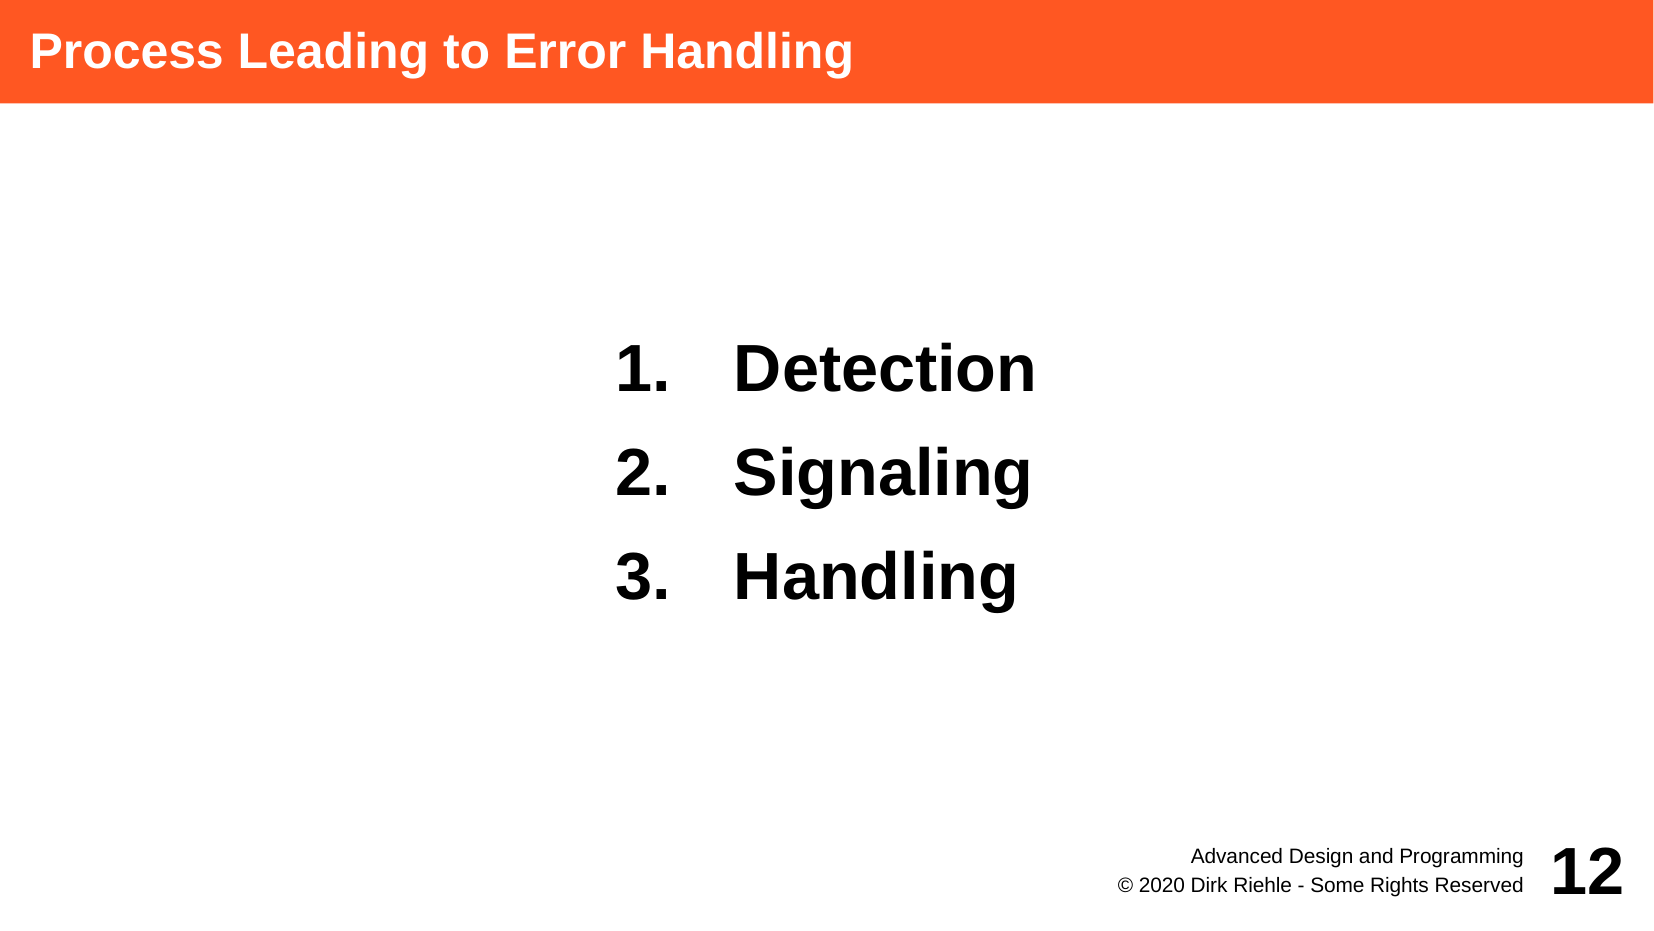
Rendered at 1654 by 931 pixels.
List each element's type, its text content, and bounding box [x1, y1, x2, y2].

title Process Leading to Error Handling [0, 0, 1654, 104]
subtitle Detection Signaling Handling [29, 132, 1625, 813]
